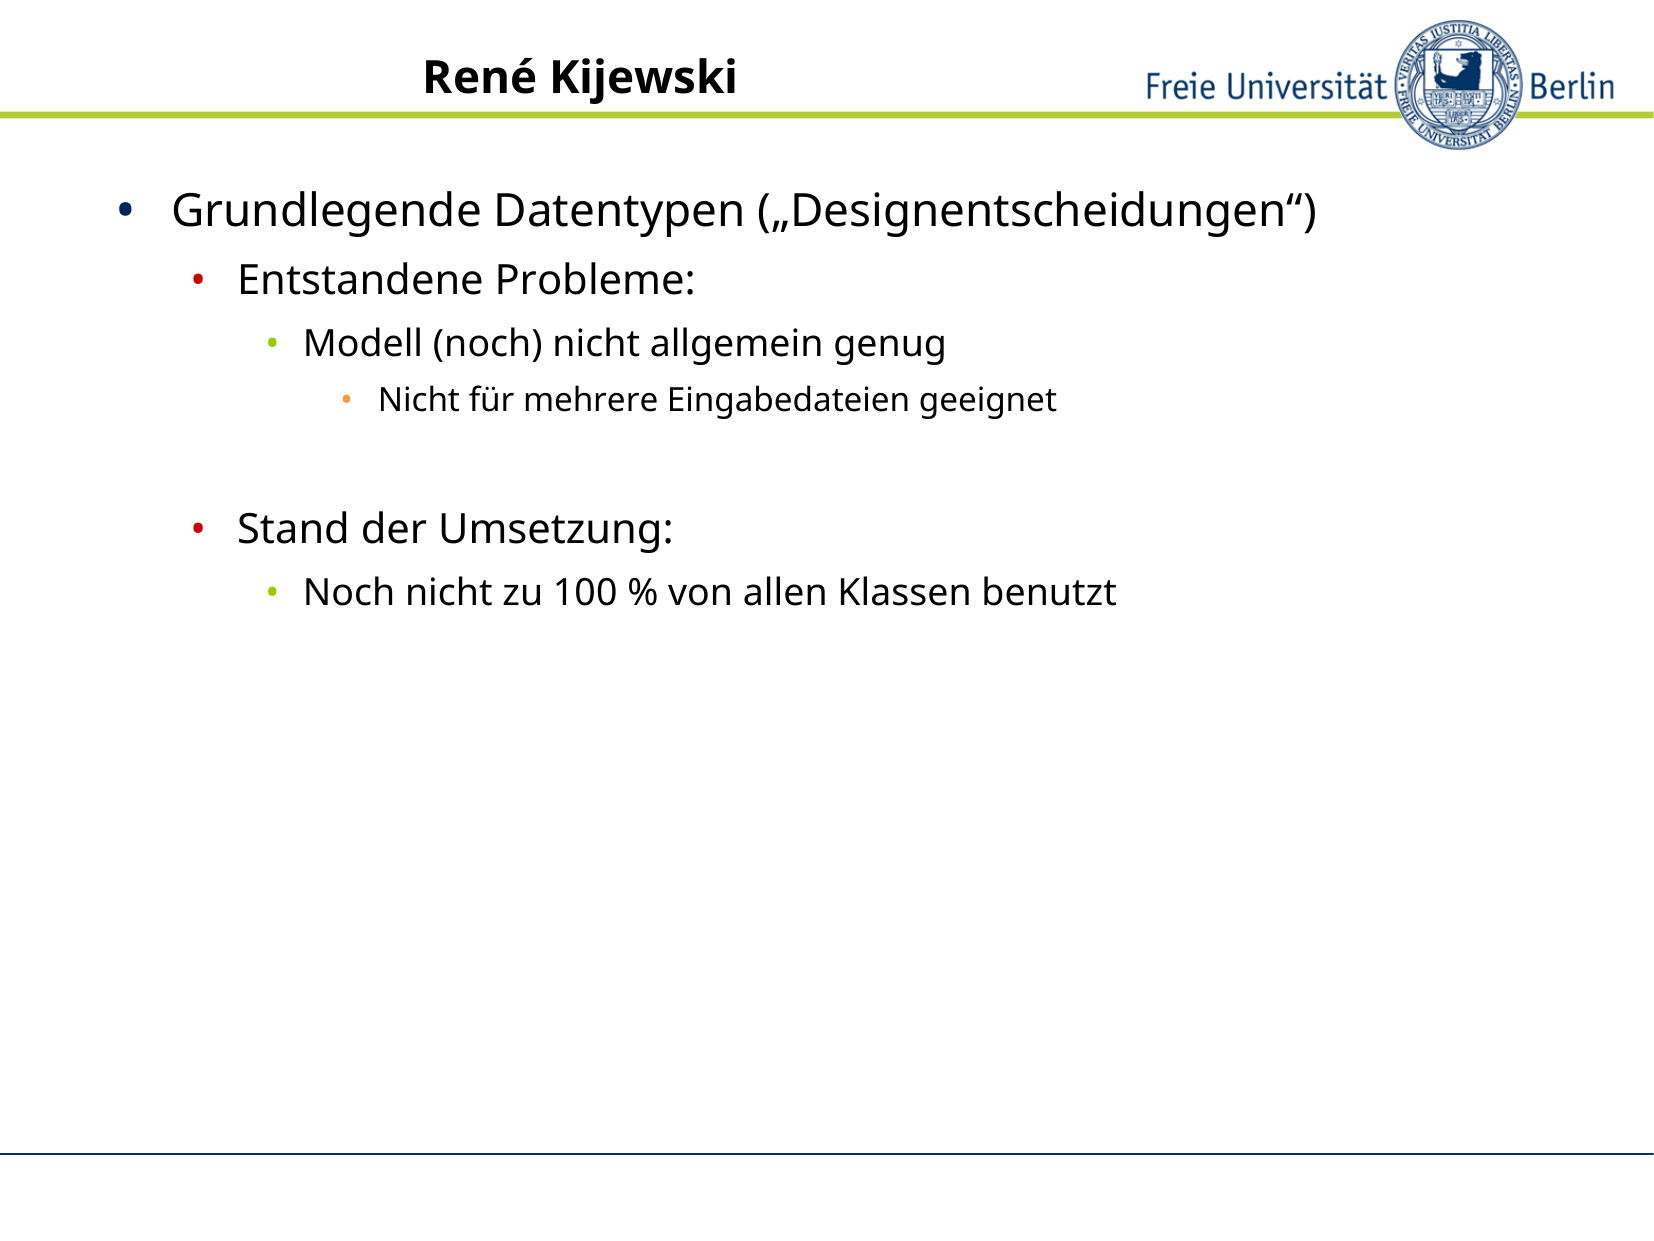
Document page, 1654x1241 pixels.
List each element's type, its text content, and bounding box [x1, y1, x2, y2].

title René Kijewski [422, 0, 1654, 152]
list Grundlegende Datentypen („Designentscheidungen“) Entstandene Probleme: Modell (noch) nicht allgemein genug Nicht für mehrere Eingabedateien geeignet Stand der Umsetzung: Noch nicht zu 100 % von allen Klassen benutzt [115, 177, 1418, 680]
